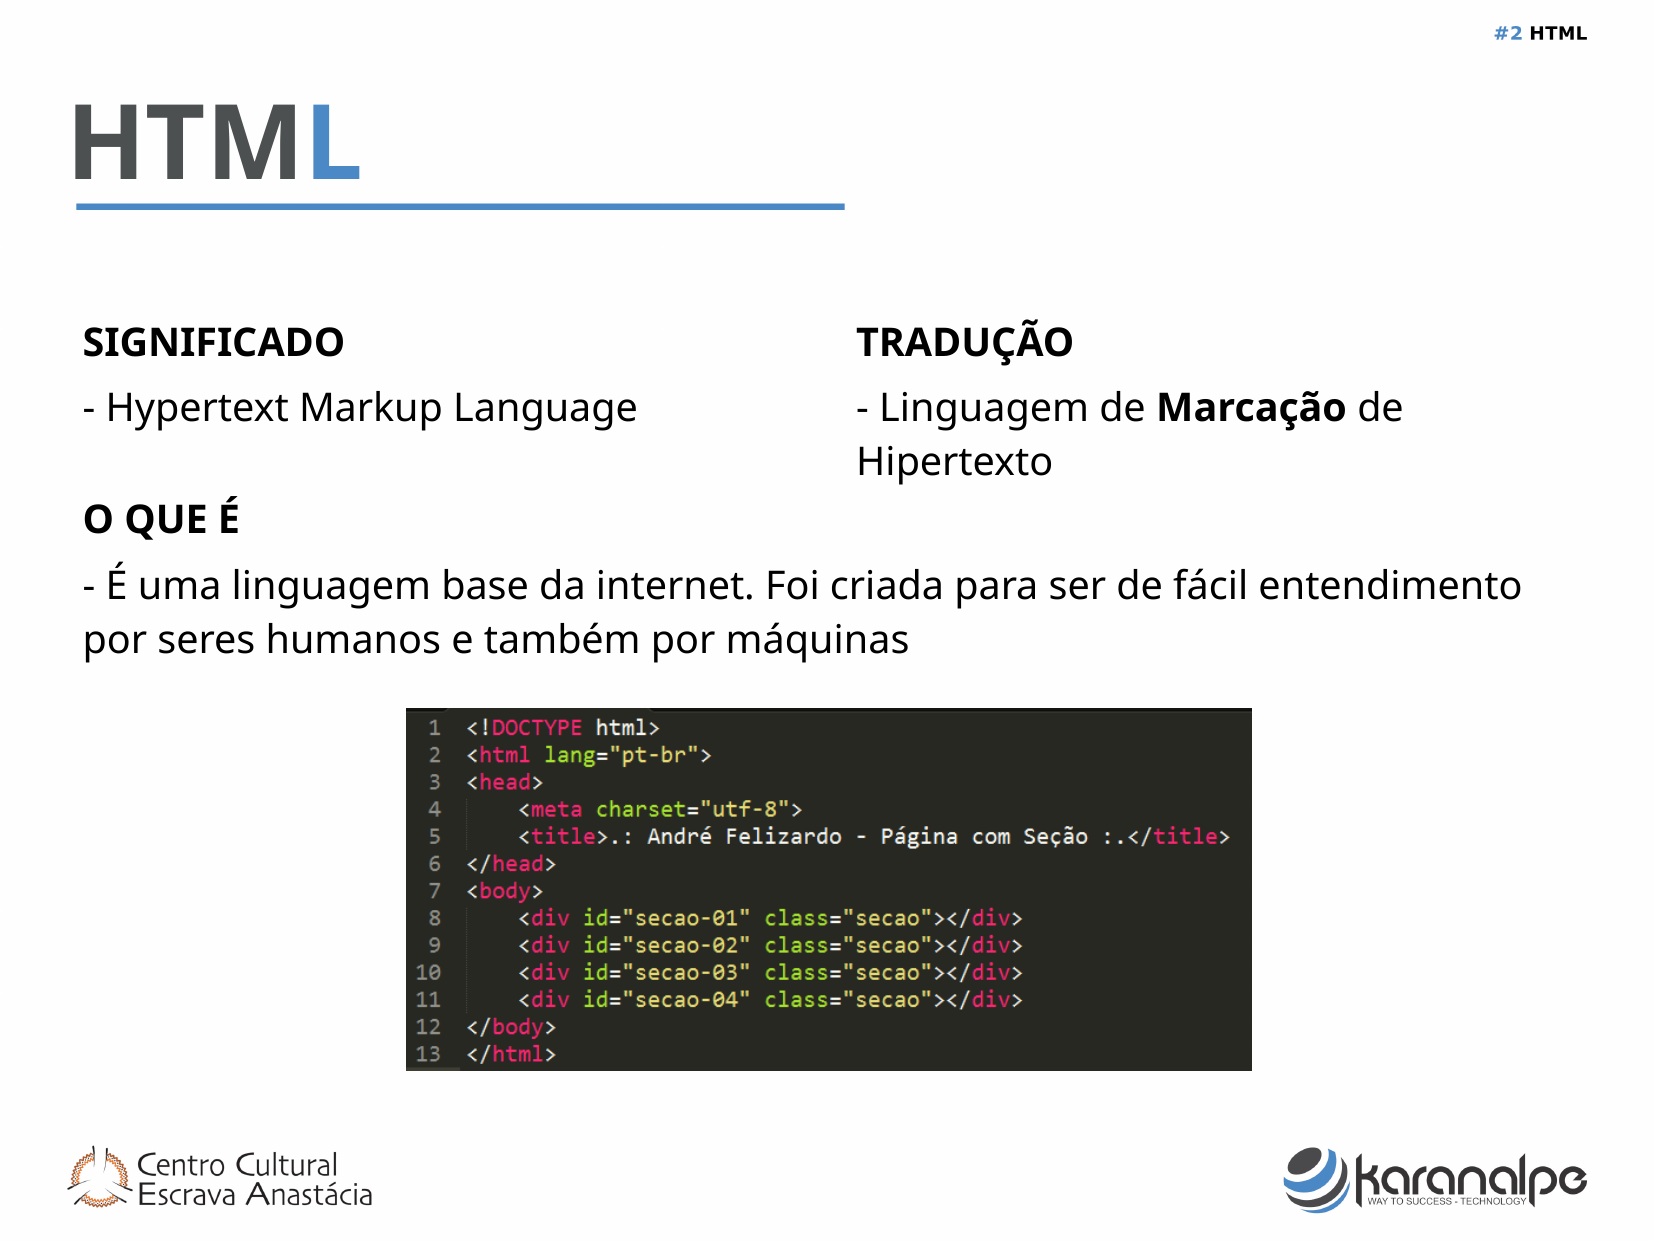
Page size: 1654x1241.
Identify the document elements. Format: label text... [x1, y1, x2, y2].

title HTML [66, 35, 1555, 243]
list TRADUÇÃO - Linguagem de Marcação de Hipertexto [856, 313, 1542, 484]
list SIGNIFICADO - Hypertext Markup Language [82, 313, 768, 484]
picture [0, 0, 1654, 1241]
text_box O QUE É - É uma linguagem base da internet. Foi criada para ser de fácil entendimento por seres humanos e também por máquinas [68, 484, 1595, 649]
